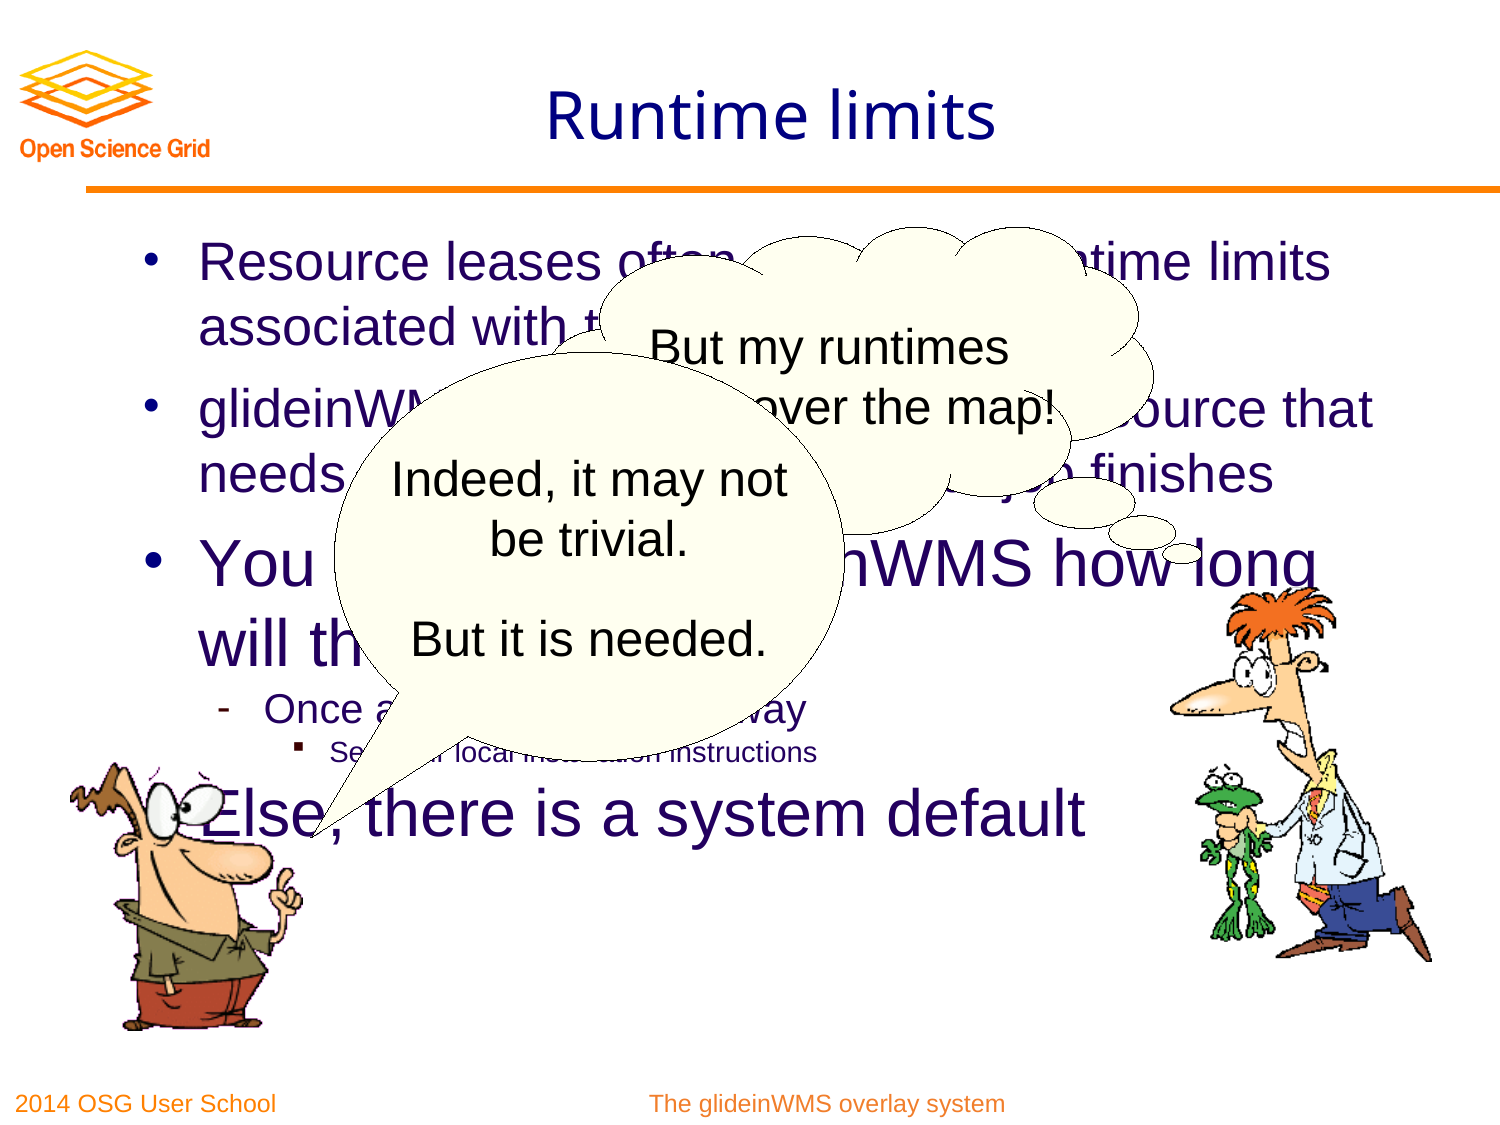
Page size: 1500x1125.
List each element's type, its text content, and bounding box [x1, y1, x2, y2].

picture [70, 761, 303, 1031]
picture [1170, 586, 1432, 962]
text_box But my runtimes are all over the map! [552, 227, 1154, 535]
text_box But my runtimes are all over the map! [1033, 477, 1176, 550]
title Runtime limits [201, 18, 1342, 207]
list Resource leases often come with runtime limits associated with them glideinWMS will not start a job on a resource that needs to be returned before your job finishes You need to tell glideinWMS how long will the job run Once again, no standard way See your local installation instructions Else, there is a system default [127, 218, 1403, 1043]
text_box Indeed, it may not be trivial. But it is needed. [310, 352, 845, 838]
text_box But my runtimes are all over the map! [1162, 543, 1202, 564]
picture [0, 27, 201, 179]
